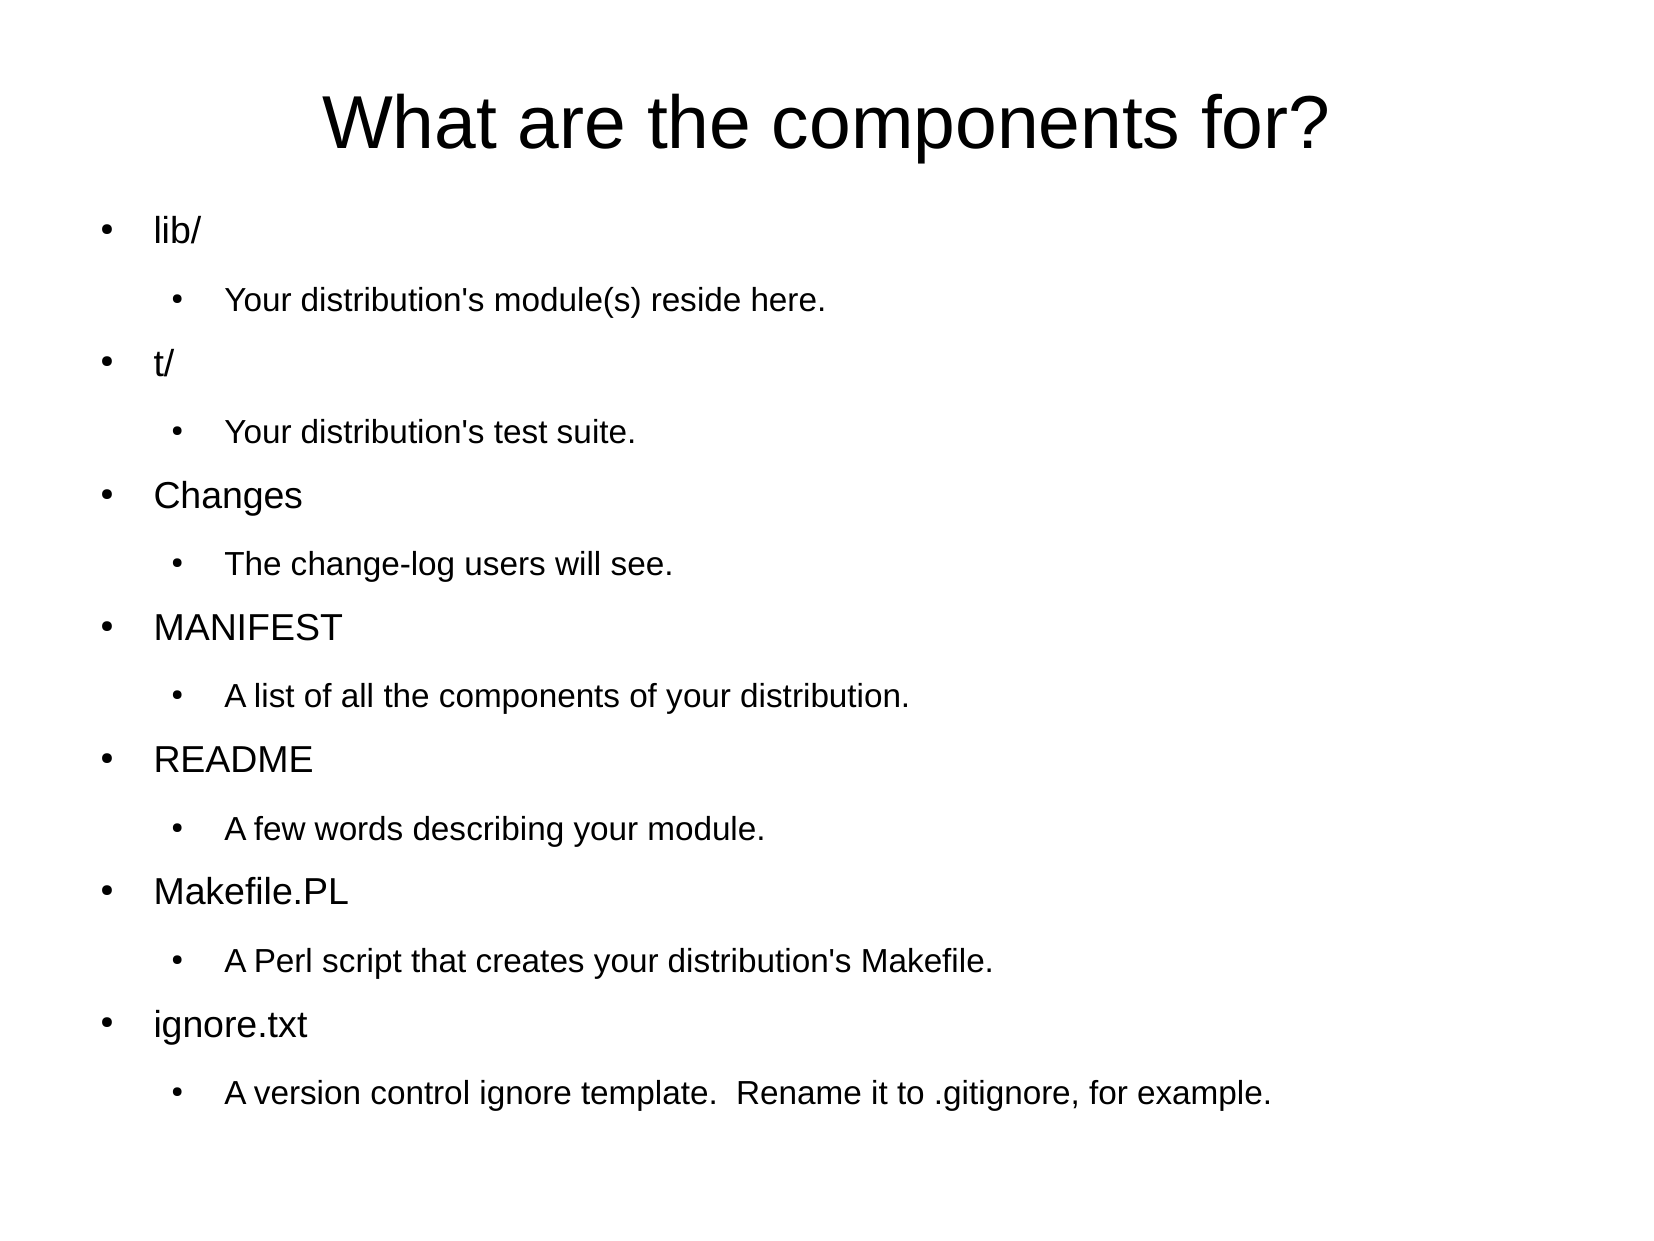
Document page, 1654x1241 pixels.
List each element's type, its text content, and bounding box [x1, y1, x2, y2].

list lib/ Your distribution's module(s) reside here. t/ Your distribution's test suite. Changes The change-log users will see. MANIFEST A list of all the components of your distribution. README A few words describing your module. Makefile.PL A Perl script that creates your distribution's Makefile. ignore.txt A version control ignore template. Rename it to .gitignore, for example. [82, 210, 1571, 1156]
title What are the components for? [82, 49, 1571, 196]
